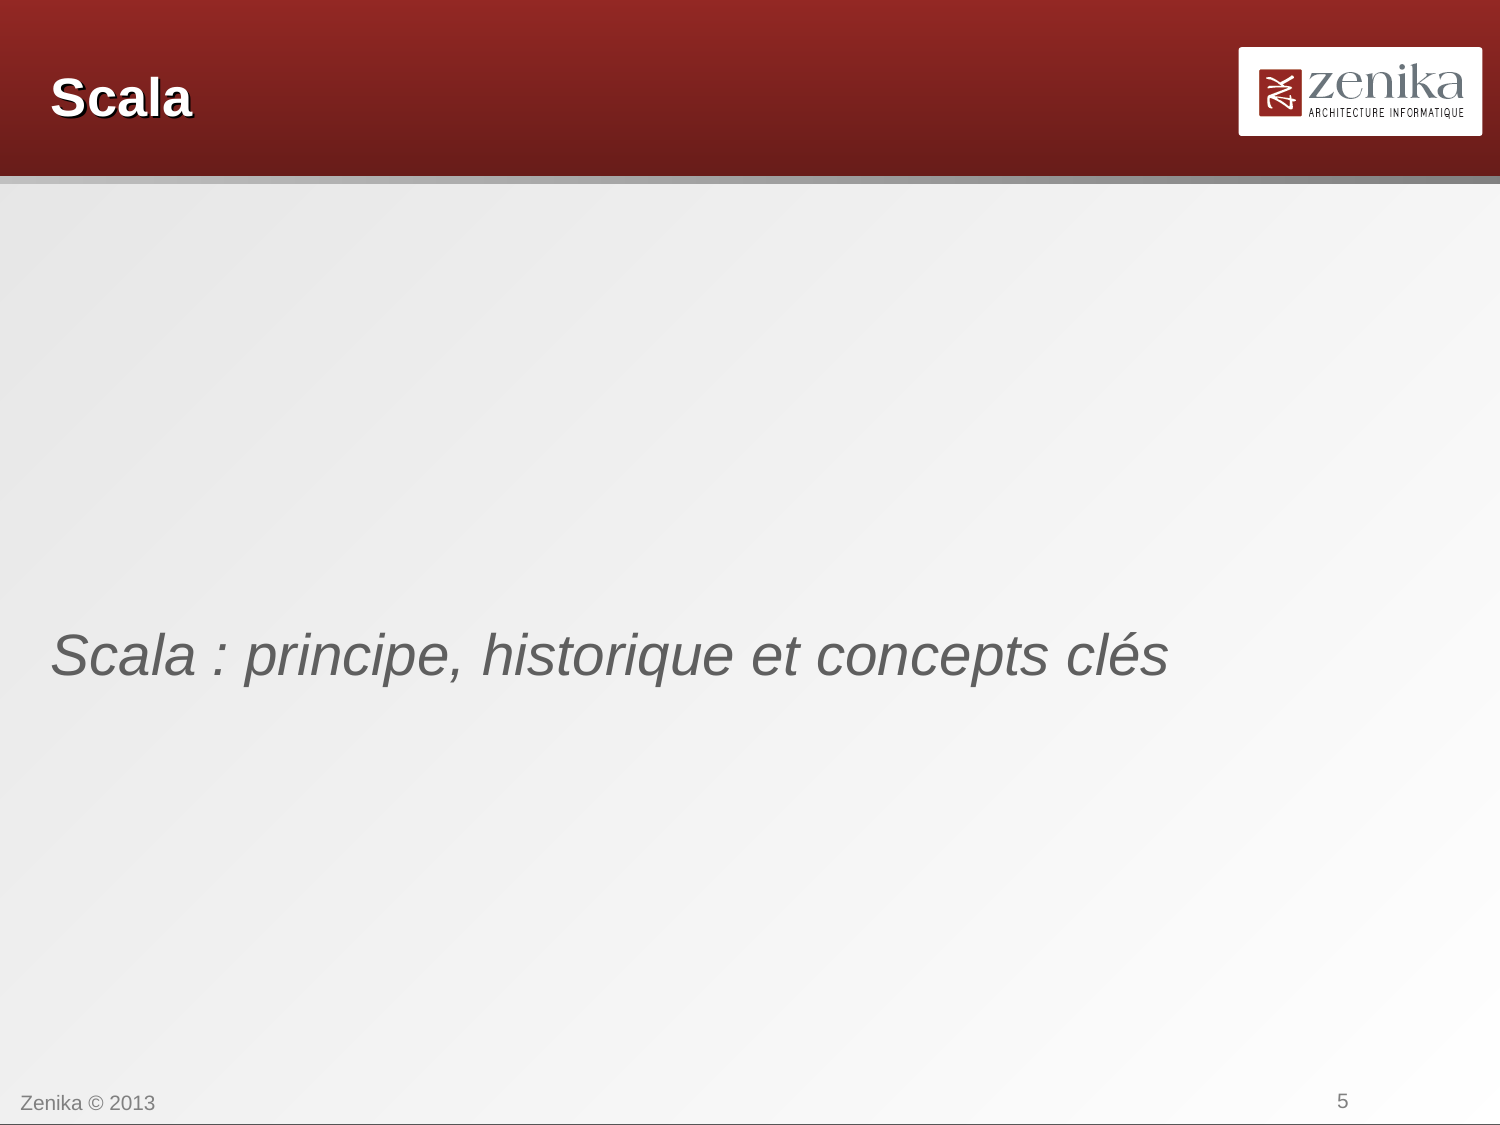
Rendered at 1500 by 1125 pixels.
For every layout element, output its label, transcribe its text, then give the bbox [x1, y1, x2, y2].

picture [1257, 58, 1464, 125]
title Scala [50, 15, 1206, 180]
subtitle Scala : principe, historique et concepts clés [50, 249, 1435, 1079]
